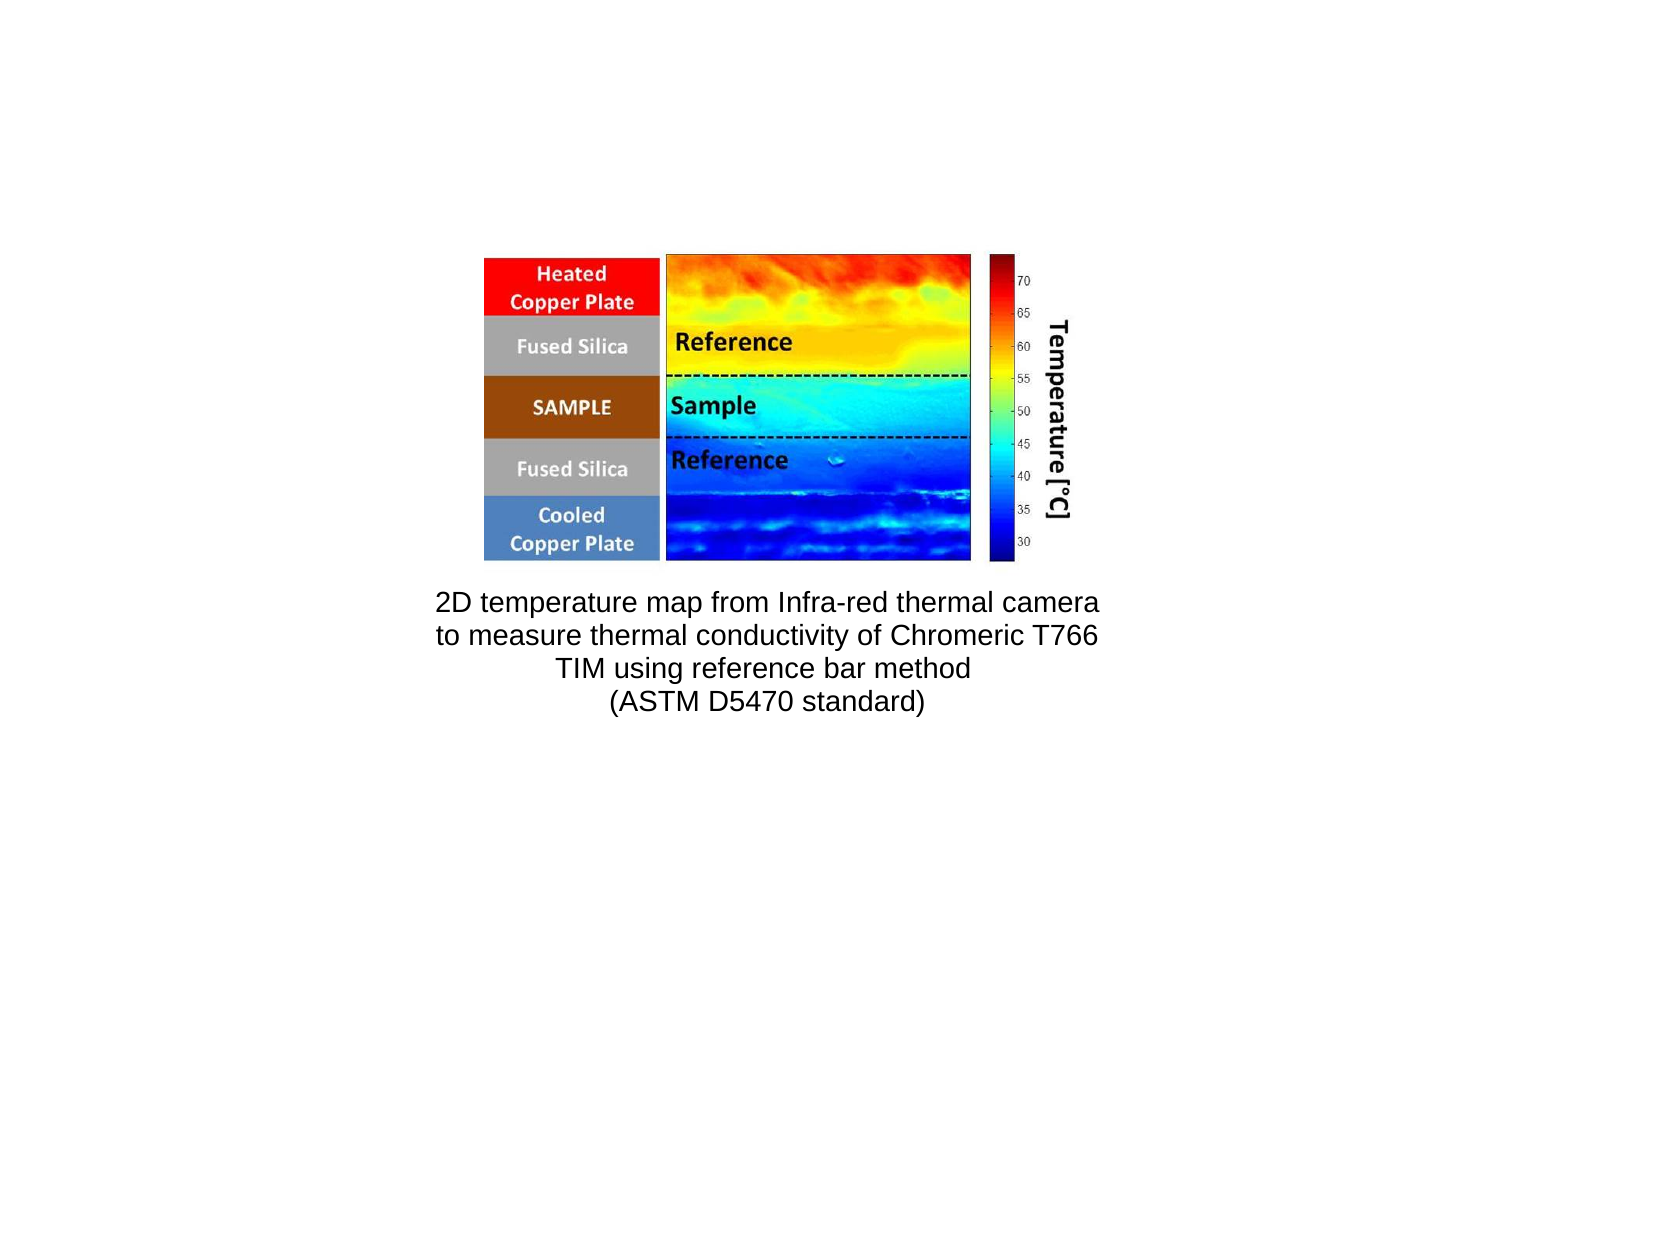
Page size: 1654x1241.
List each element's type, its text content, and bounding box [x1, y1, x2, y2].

text_box 2D temperature map from Infra-red thermal camera to measure thermal conductivity of Chromeric T766 TIM using reference bar method (ASTM D5470 standard) [413, 578, 1123, 725]
picture [484, 226, 1085, 578]
